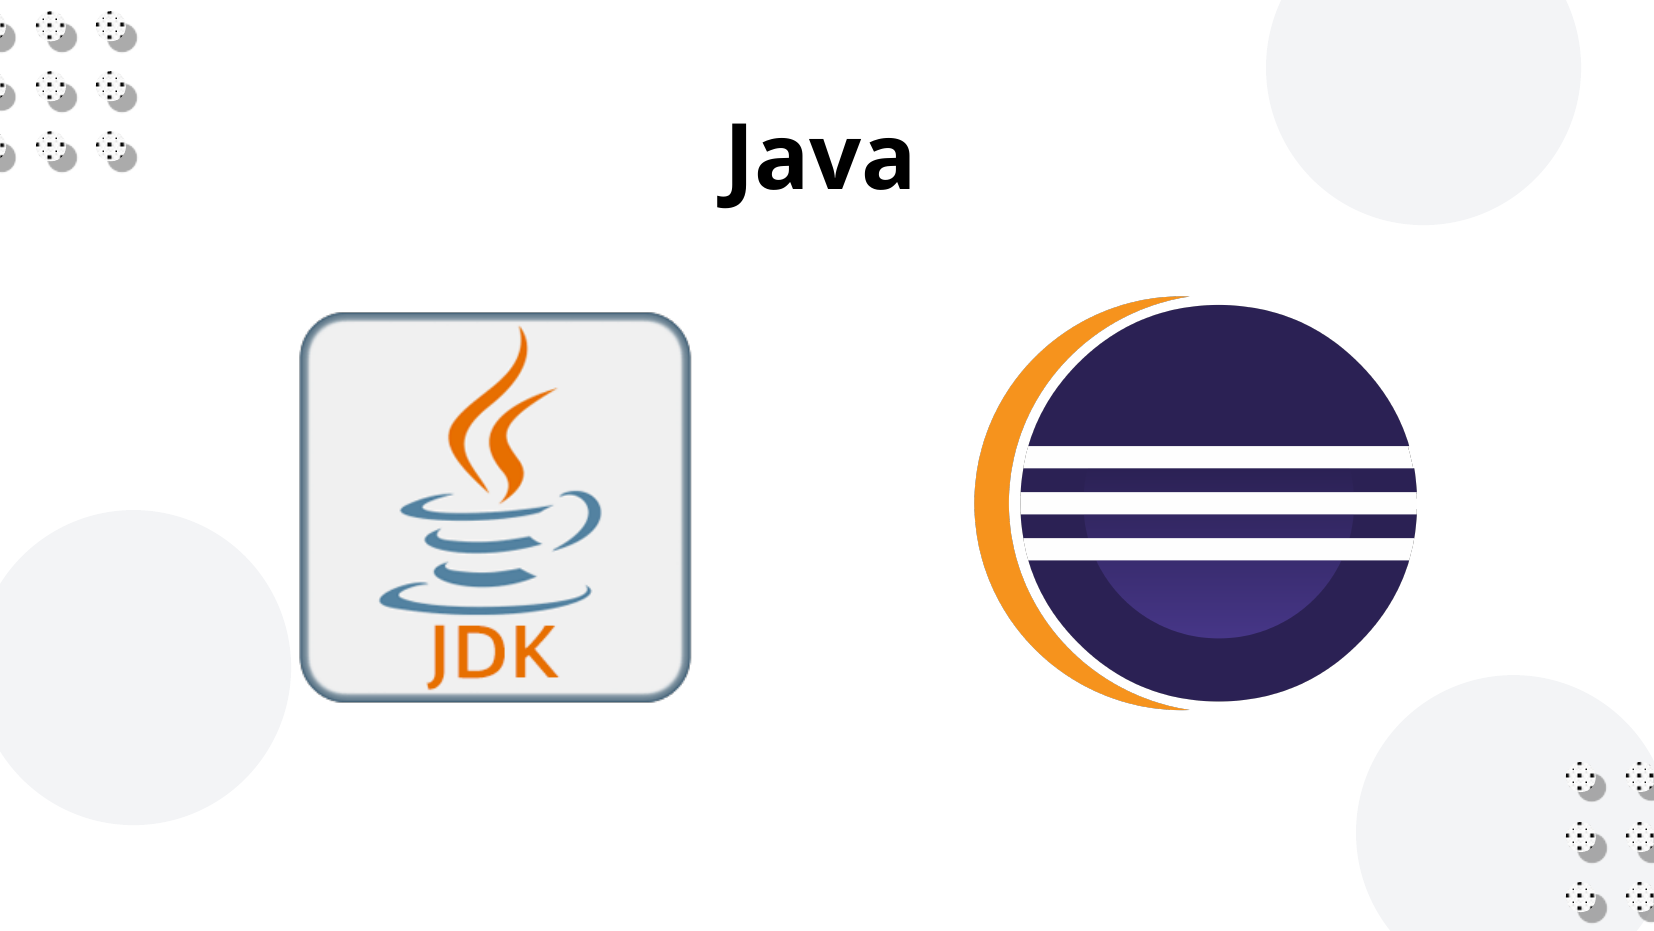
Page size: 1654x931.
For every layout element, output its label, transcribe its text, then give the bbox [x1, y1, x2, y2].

picture [1565, 821, 1596, 853]
picture [99, 71, 122, 76]
picture [35, 11, 66, 42]
picture [35, 71, 66, 102]
picture [295, 308, 696, 709]
picture [1625, 761, 1654, 792]
picture [974, 295, 1418, 711]
picture [35, 131, 67, 162]
picture [0, 74, 6, 99]
title Java [76, 76, 1565, 233]
picture [0, 134, 7, 159]
picture [1625, 881, 1654, 912]
picture [1565, 882, 1596, 913]
picture [95, 11, 126, 42]
picture [0, 14, 6, 39]
picture [1565, 761, 1596, 793]
picture [1625, 821, 1654, 853]
